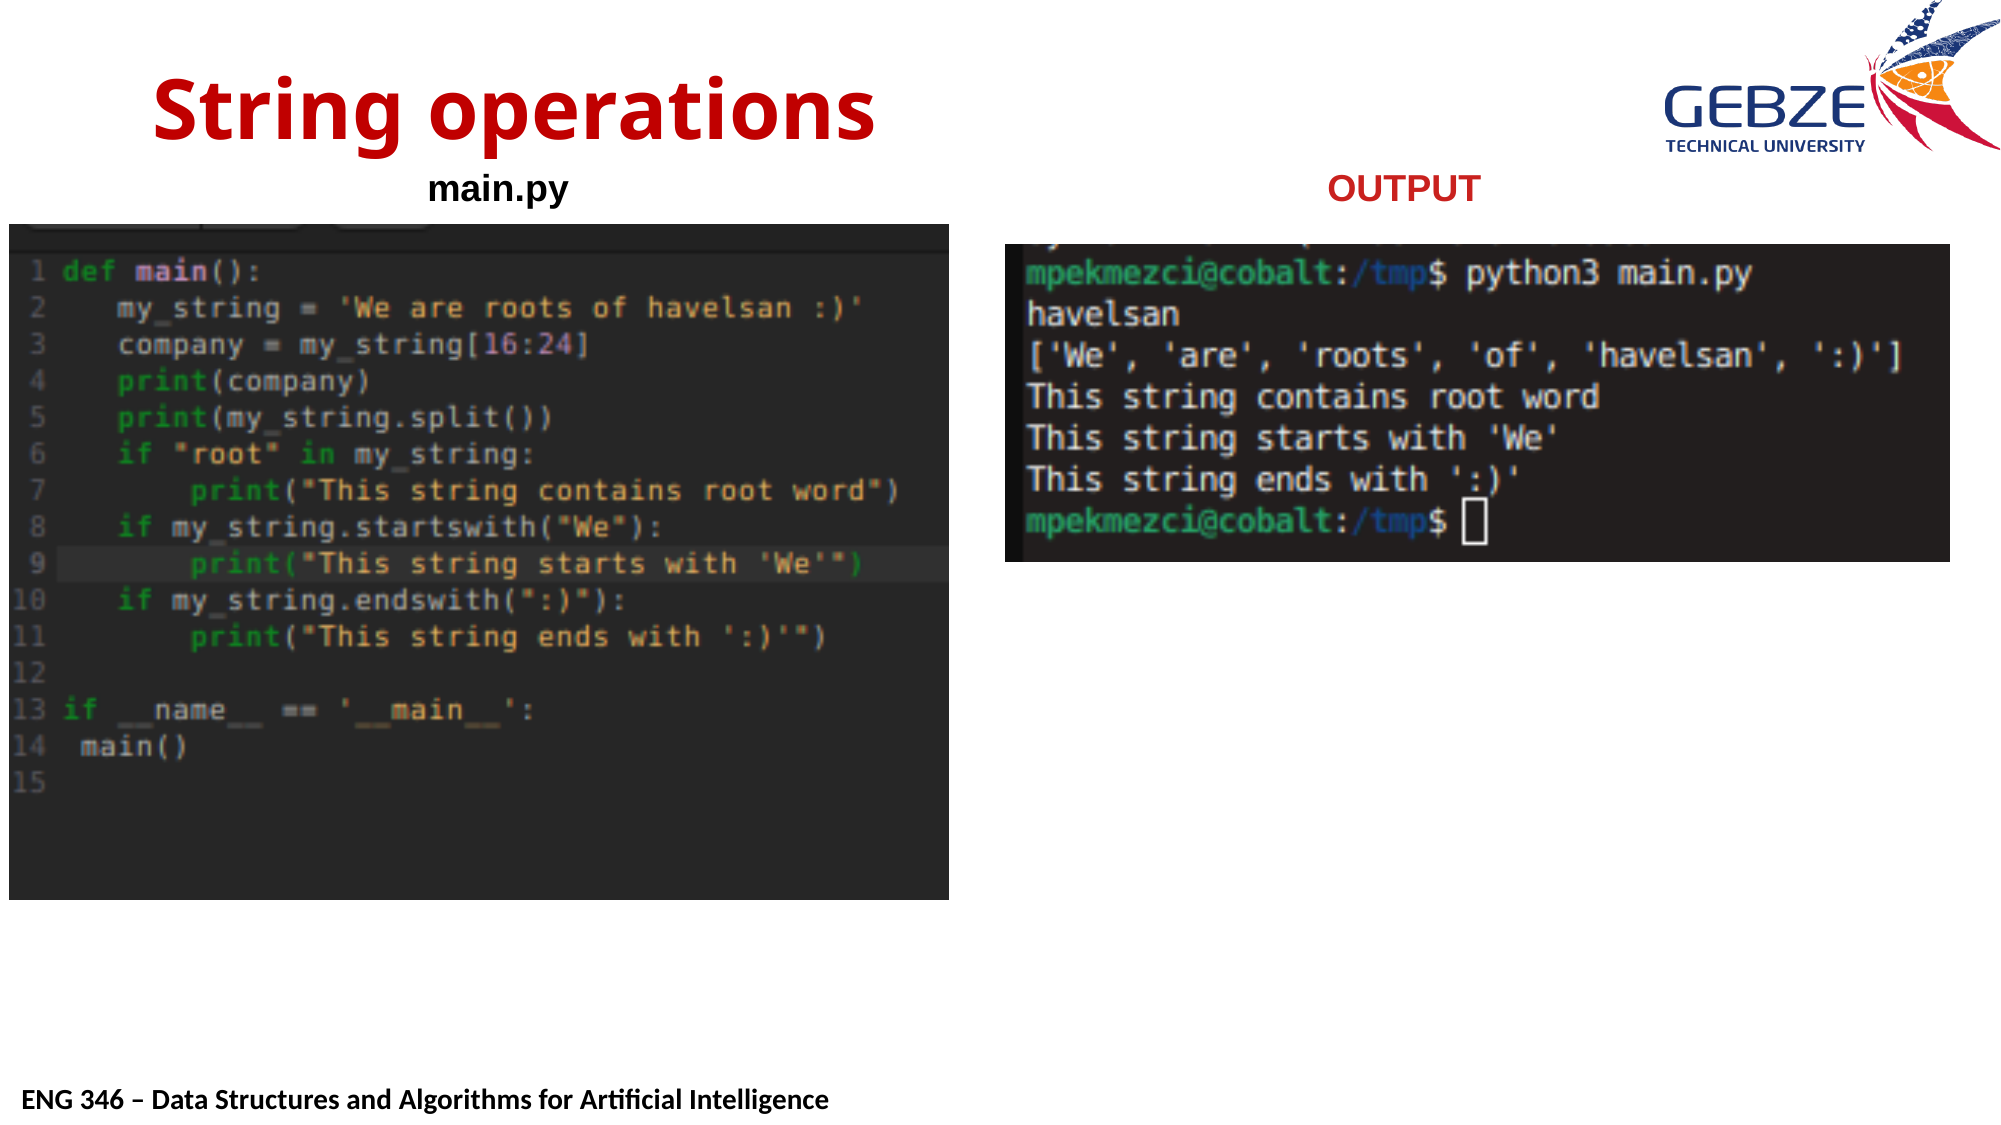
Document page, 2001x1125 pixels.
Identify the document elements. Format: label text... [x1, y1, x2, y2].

picture [1665, 0, 2001, 152]
picture [1005, 244, 1950, 563]
text_box OUTPUT [1312, 156, 1582, 244]
title String operations [137, 59, 1650, 165]
text_box main.py [412, 156, 750, 224]
picture [9, 224, 949, 900]
